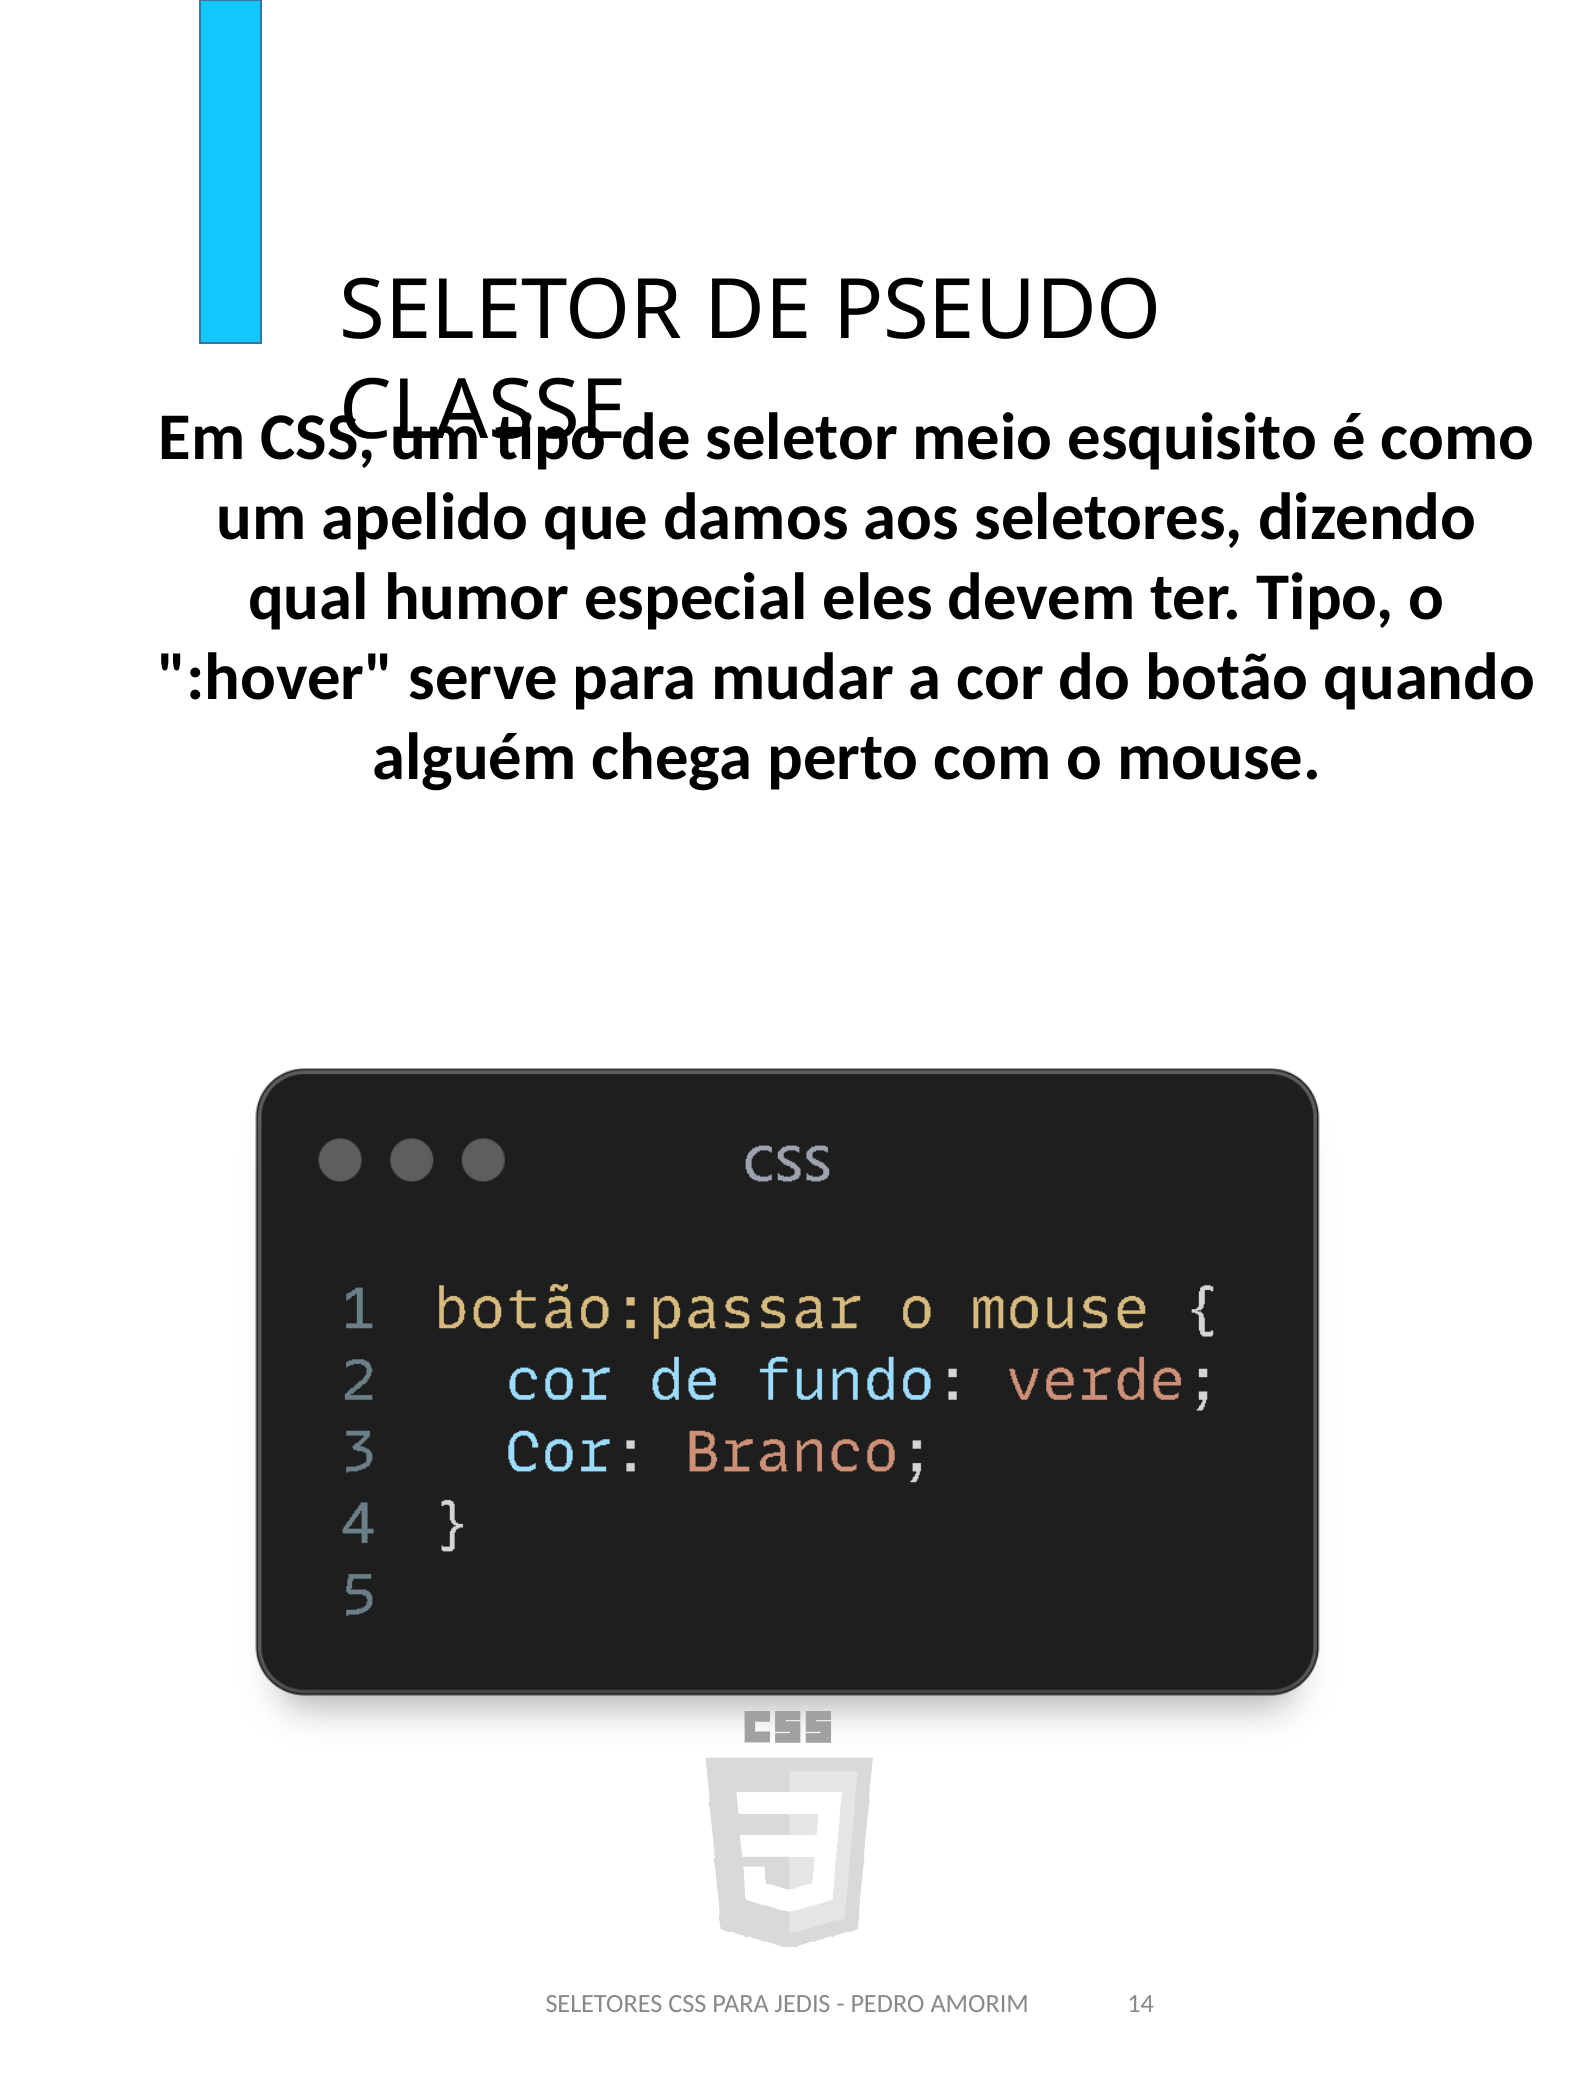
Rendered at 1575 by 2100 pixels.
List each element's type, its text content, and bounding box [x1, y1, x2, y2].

text_box SELETORES CSS PARA JEDIS - PEDRO AMORIM [521, 1946, 1054, 2059]
text_box 14 [1112, 1946, 1467, 2059]
text_box SELETOR DE PSEUDO CLASSE [324, 248, 1370, 365]
text_box Em CSS, um tipo de seletor meio esquisito é como um apelido que damos aos seletores, dizendo qual humor especial eles devem ter. Tipo, o ":hover" serve para mudar a cor do botão quando alguém chega perto com o mouse. [135, 385, 1559, 800]
picture [0, 845, 1575, 1947]
text_box [200, 0, 261, 343]
